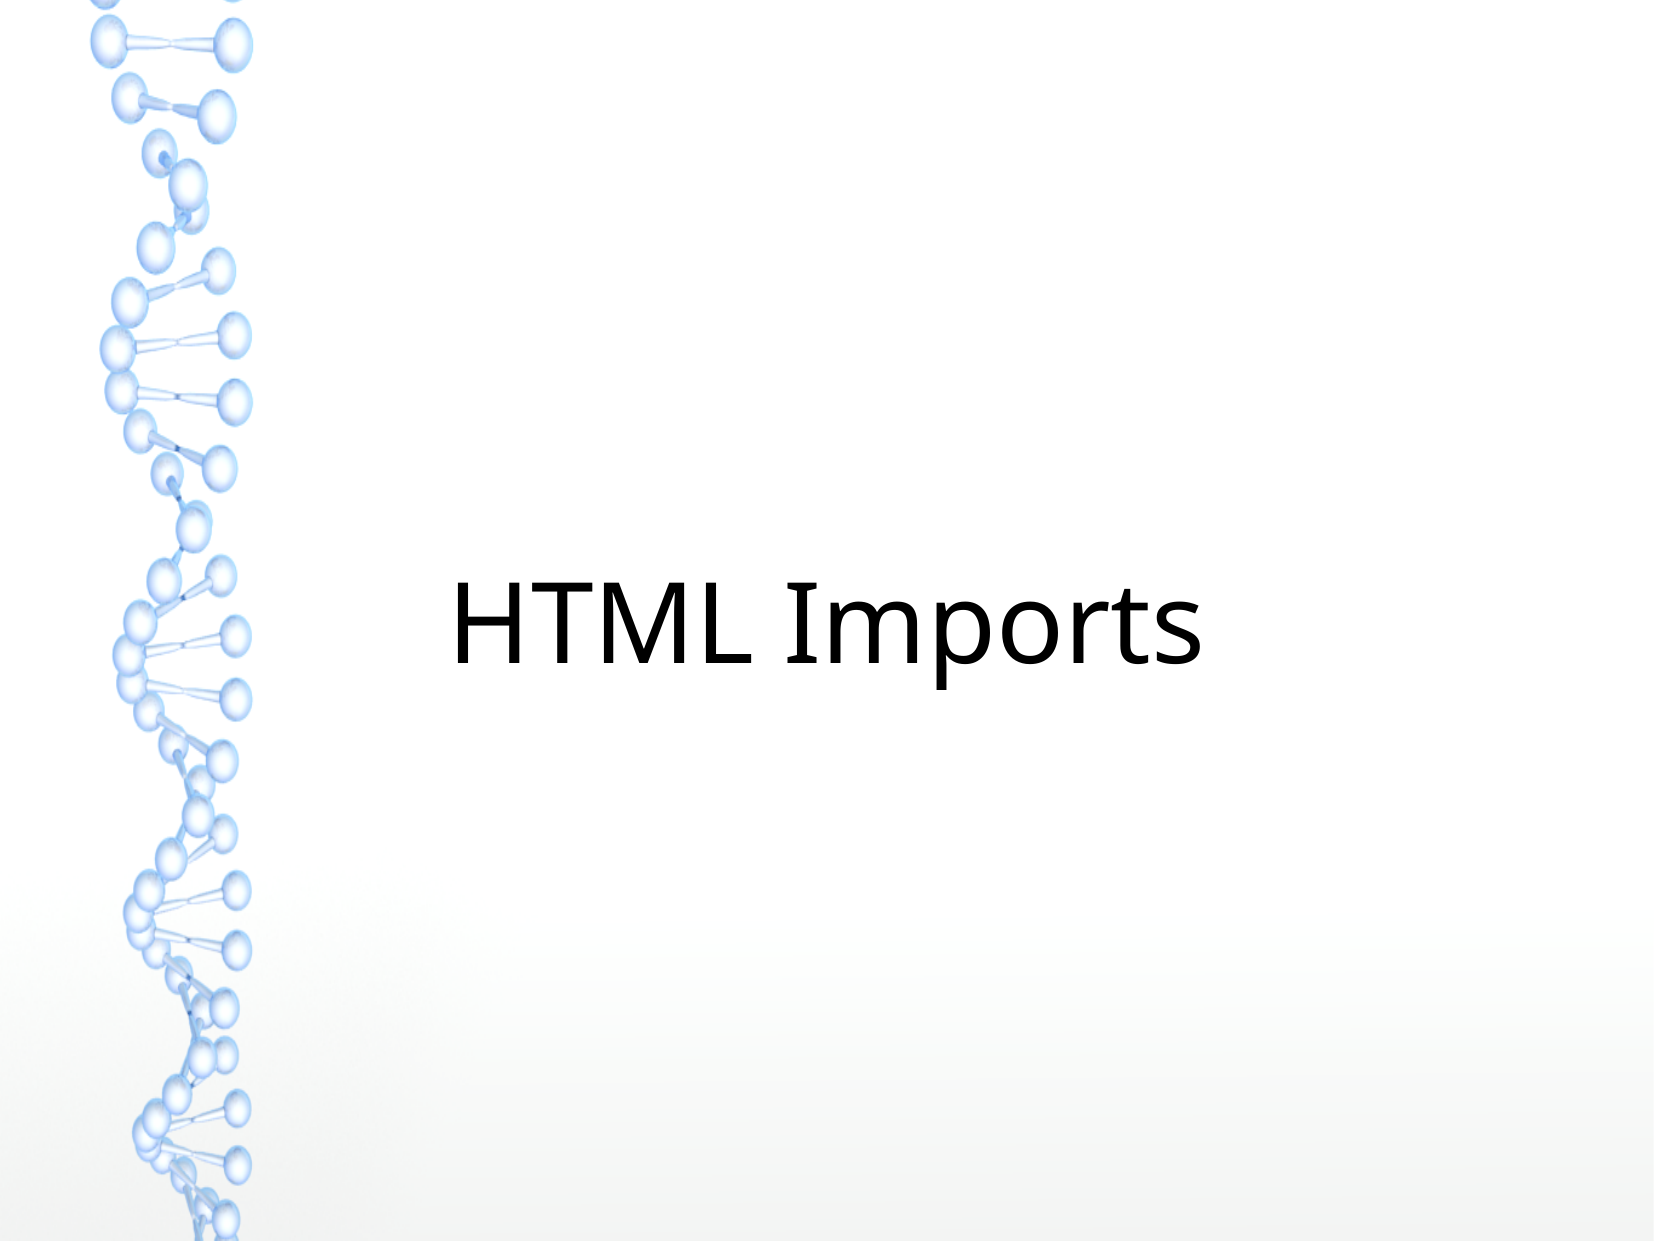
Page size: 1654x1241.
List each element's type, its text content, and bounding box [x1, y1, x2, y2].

picture [0, 0, 1654, 1241]
subtitle HTML Imports [162, 134, 1492, 1106]
